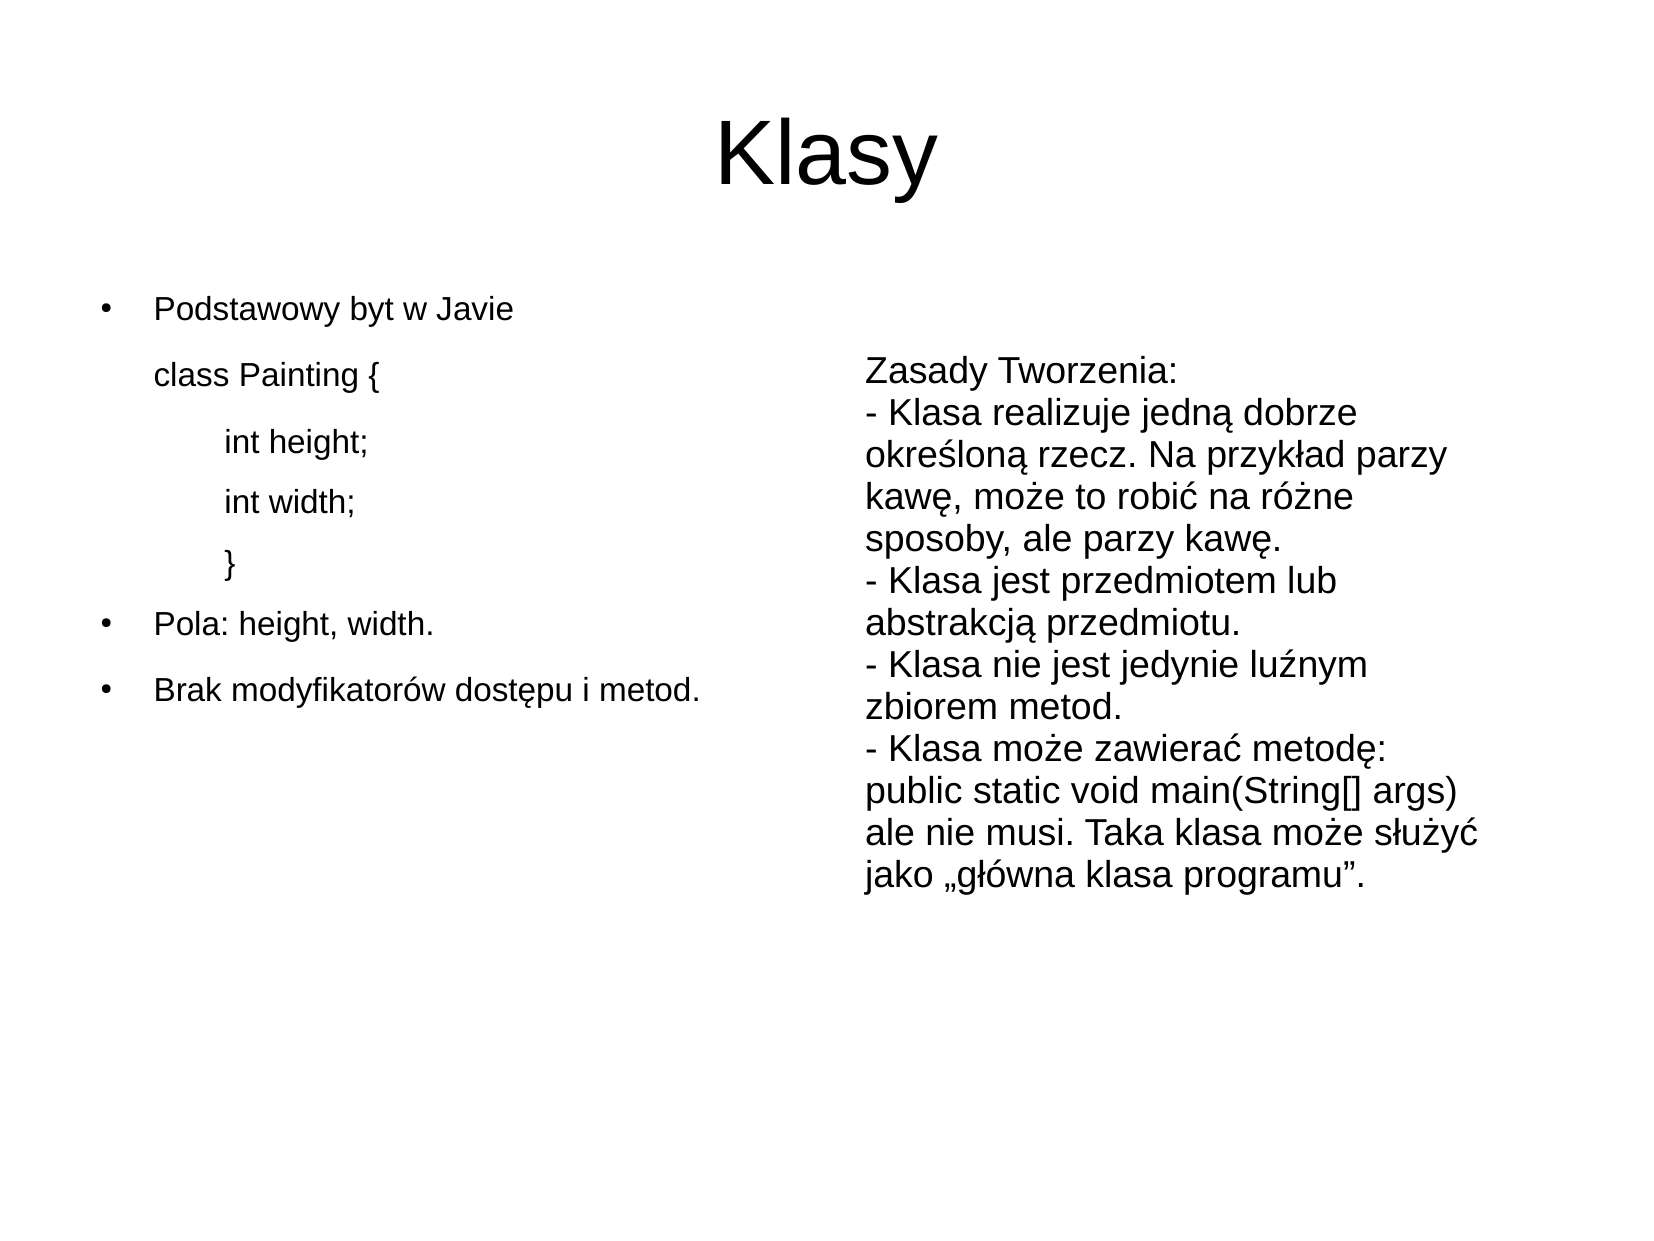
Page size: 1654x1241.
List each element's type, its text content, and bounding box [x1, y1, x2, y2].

text_box Zasady Tworzenia: - Klasa realizuje jedną dobrze określoną rzecz. Na przykład parzy kawę, może to robić na różne sposoby, ale parzy kawę. - Klasa jest przedmiotem lub abstrakcją przedmiotu. - Klasa nie jest jedynie luźnym zbiorem metod. - Klasa może zawierać metodę: public static void main(String[] args) ale nie musi. Taka klasa może służyć jako „główna klasa programu”. [850, 342, 1501, 904]
list Podstawowy byt w Javie class Painting { int height; int width; } Pola: height, width. Brak modyfikatorów dostępu i metod. [82, 290, 1571, 1010]
title Klasy [82, 49, 1571, 257]
